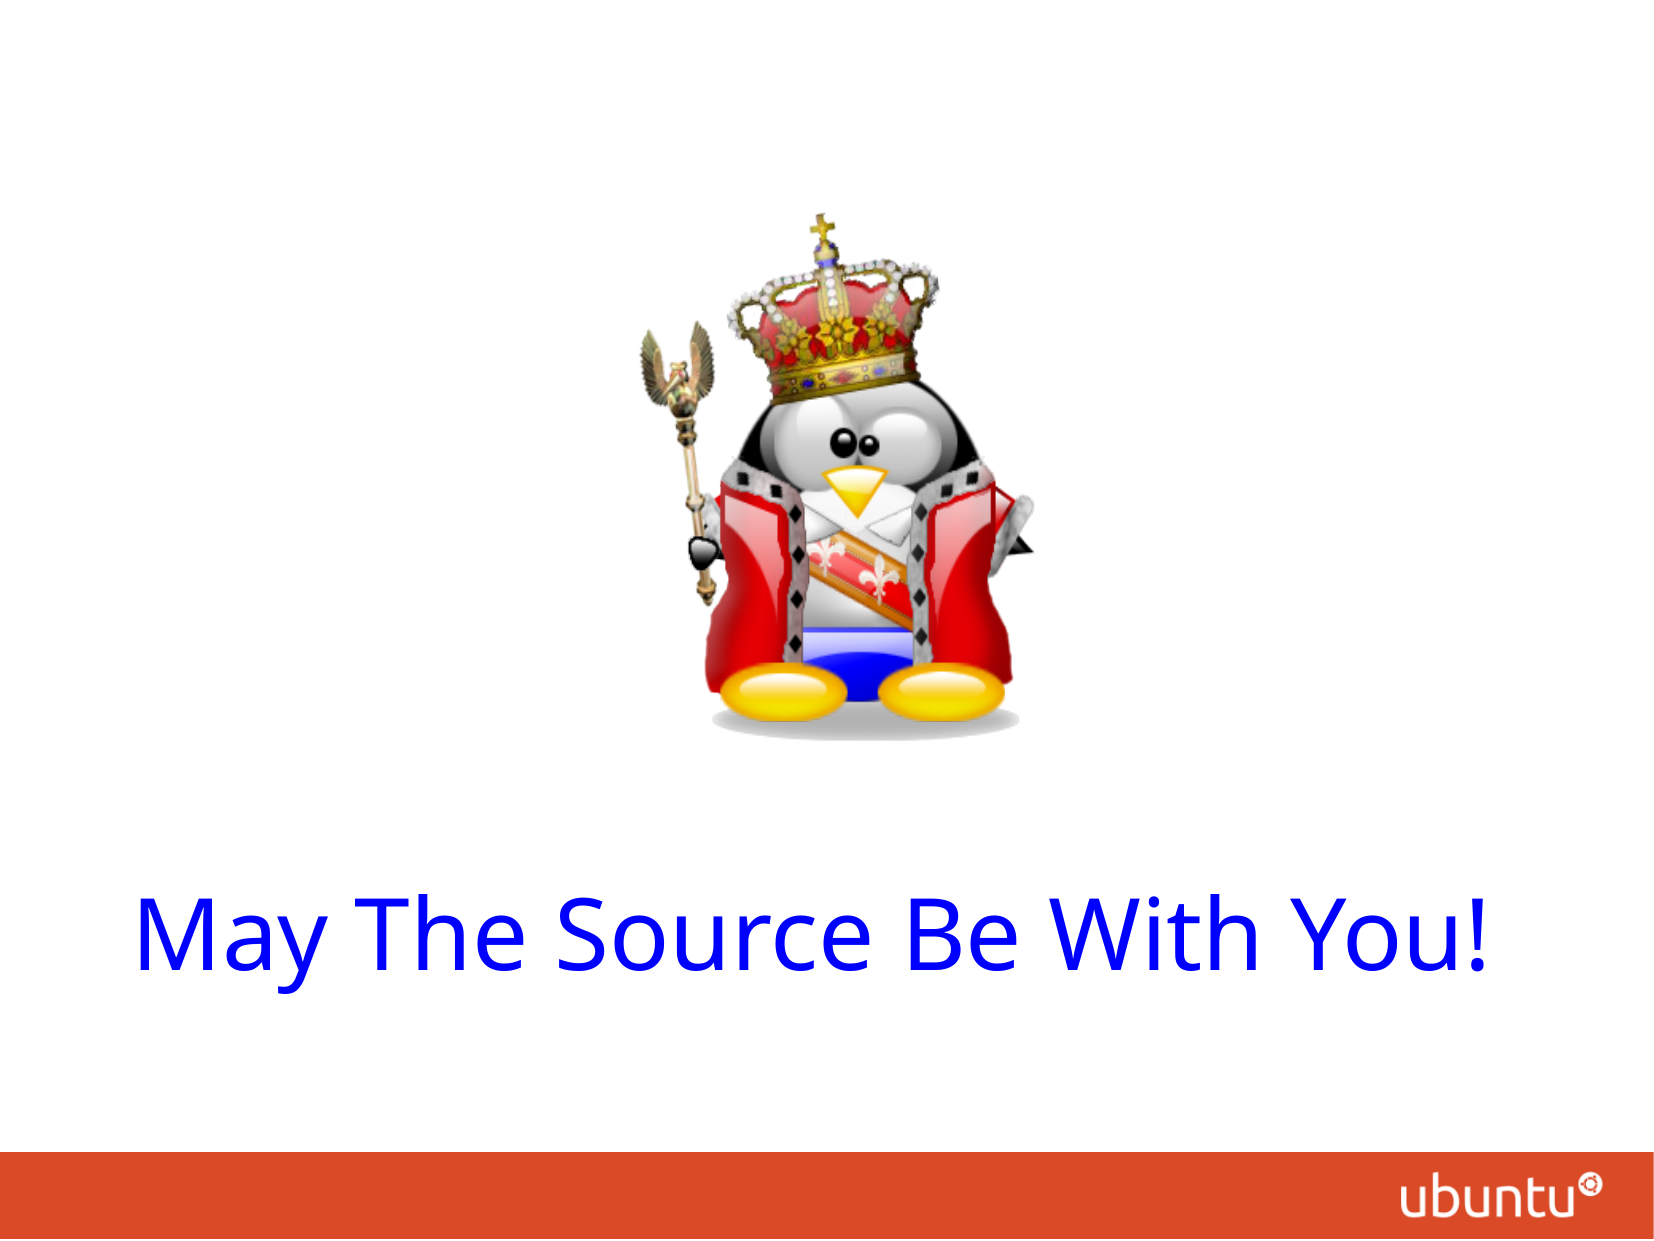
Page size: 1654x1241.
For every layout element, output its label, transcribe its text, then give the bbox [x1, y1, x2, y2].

picture [0, 1152, 1654, 1239]
picture [590, 206, 1093, 768]
text_box May The Source Be With You! [59, 856, 1565, 968]
